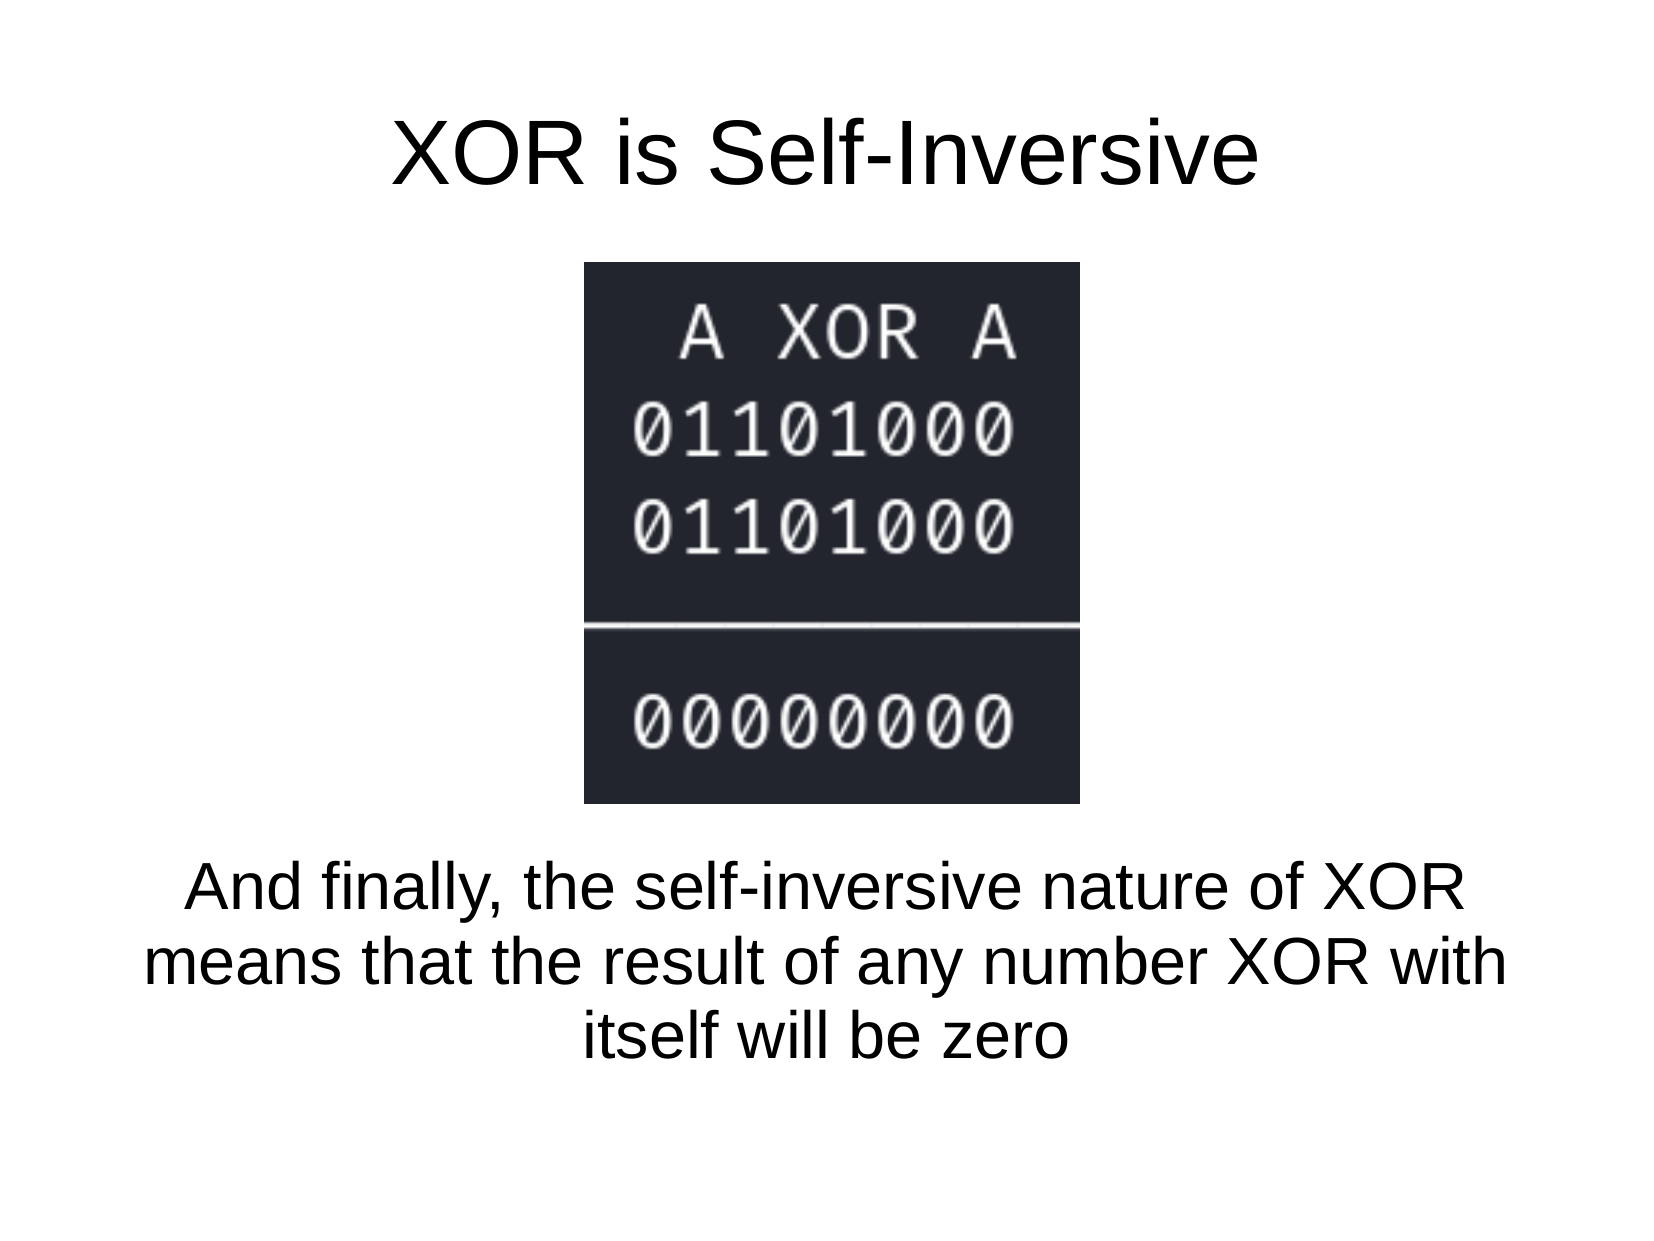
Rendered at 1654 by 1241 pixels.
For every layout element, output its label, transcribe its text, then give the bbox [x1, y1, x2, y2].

picture [584, 262, 1080, 804]
subtitle And finally, the self-inversive nature of XOR means that the result of any number XOR with itself will be zero [82, 250, 1571, 1149]
title XOR is Self-Inversive [82, 49, 1571, 250]
